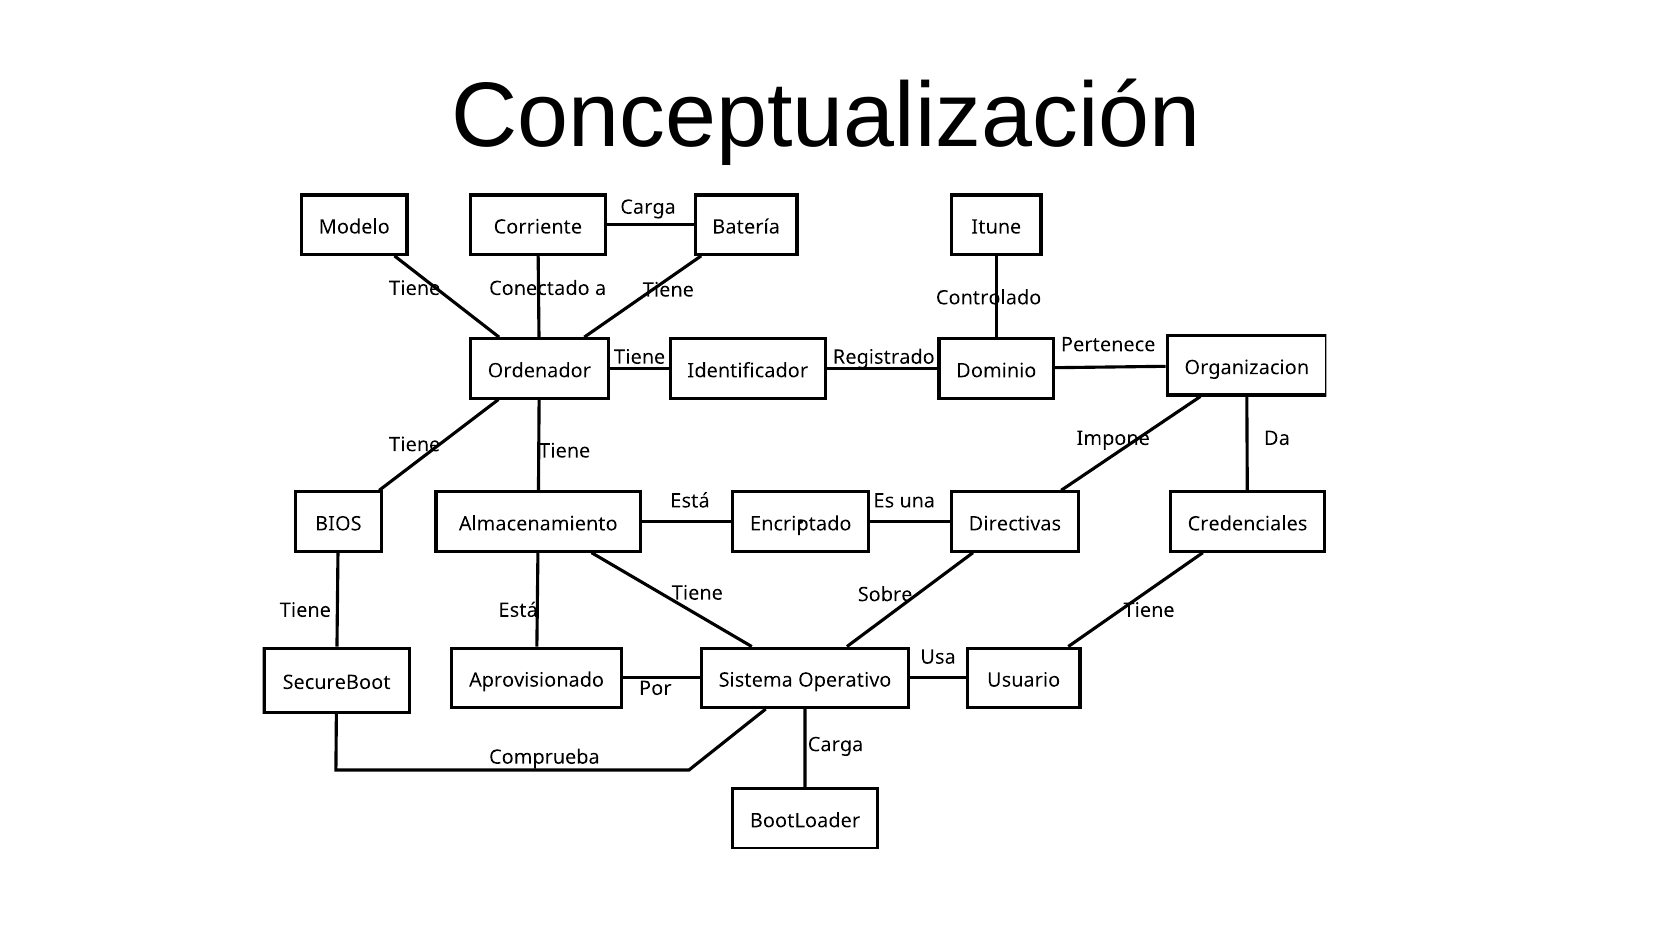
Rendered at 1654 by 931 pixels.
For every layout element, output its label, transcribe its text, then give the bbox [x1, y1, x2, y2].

title Conceptualización [82, 37, 1571, 193]
picture [262, 192, 1327, 849]
